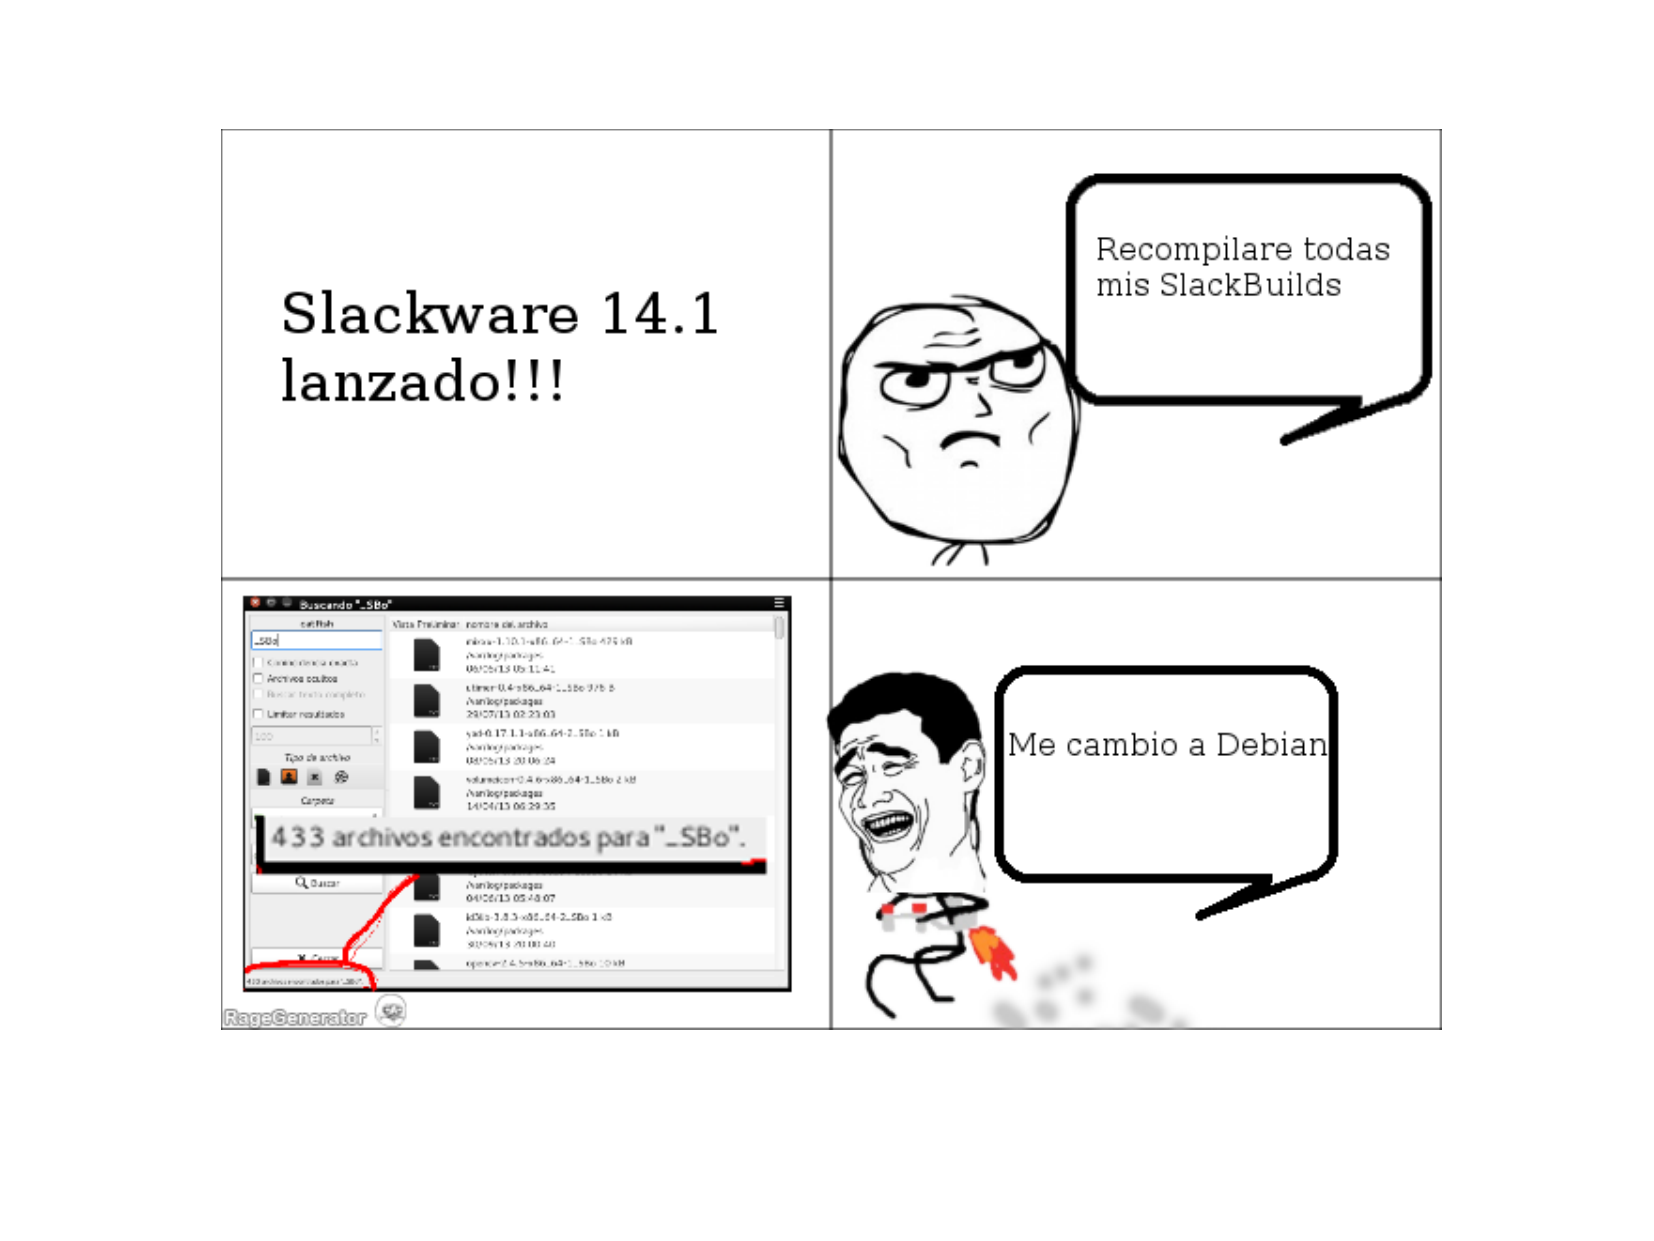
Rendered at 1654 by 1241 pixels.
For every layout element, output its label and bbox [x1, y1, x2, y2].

picture [221, 129, 1442, 1030]
